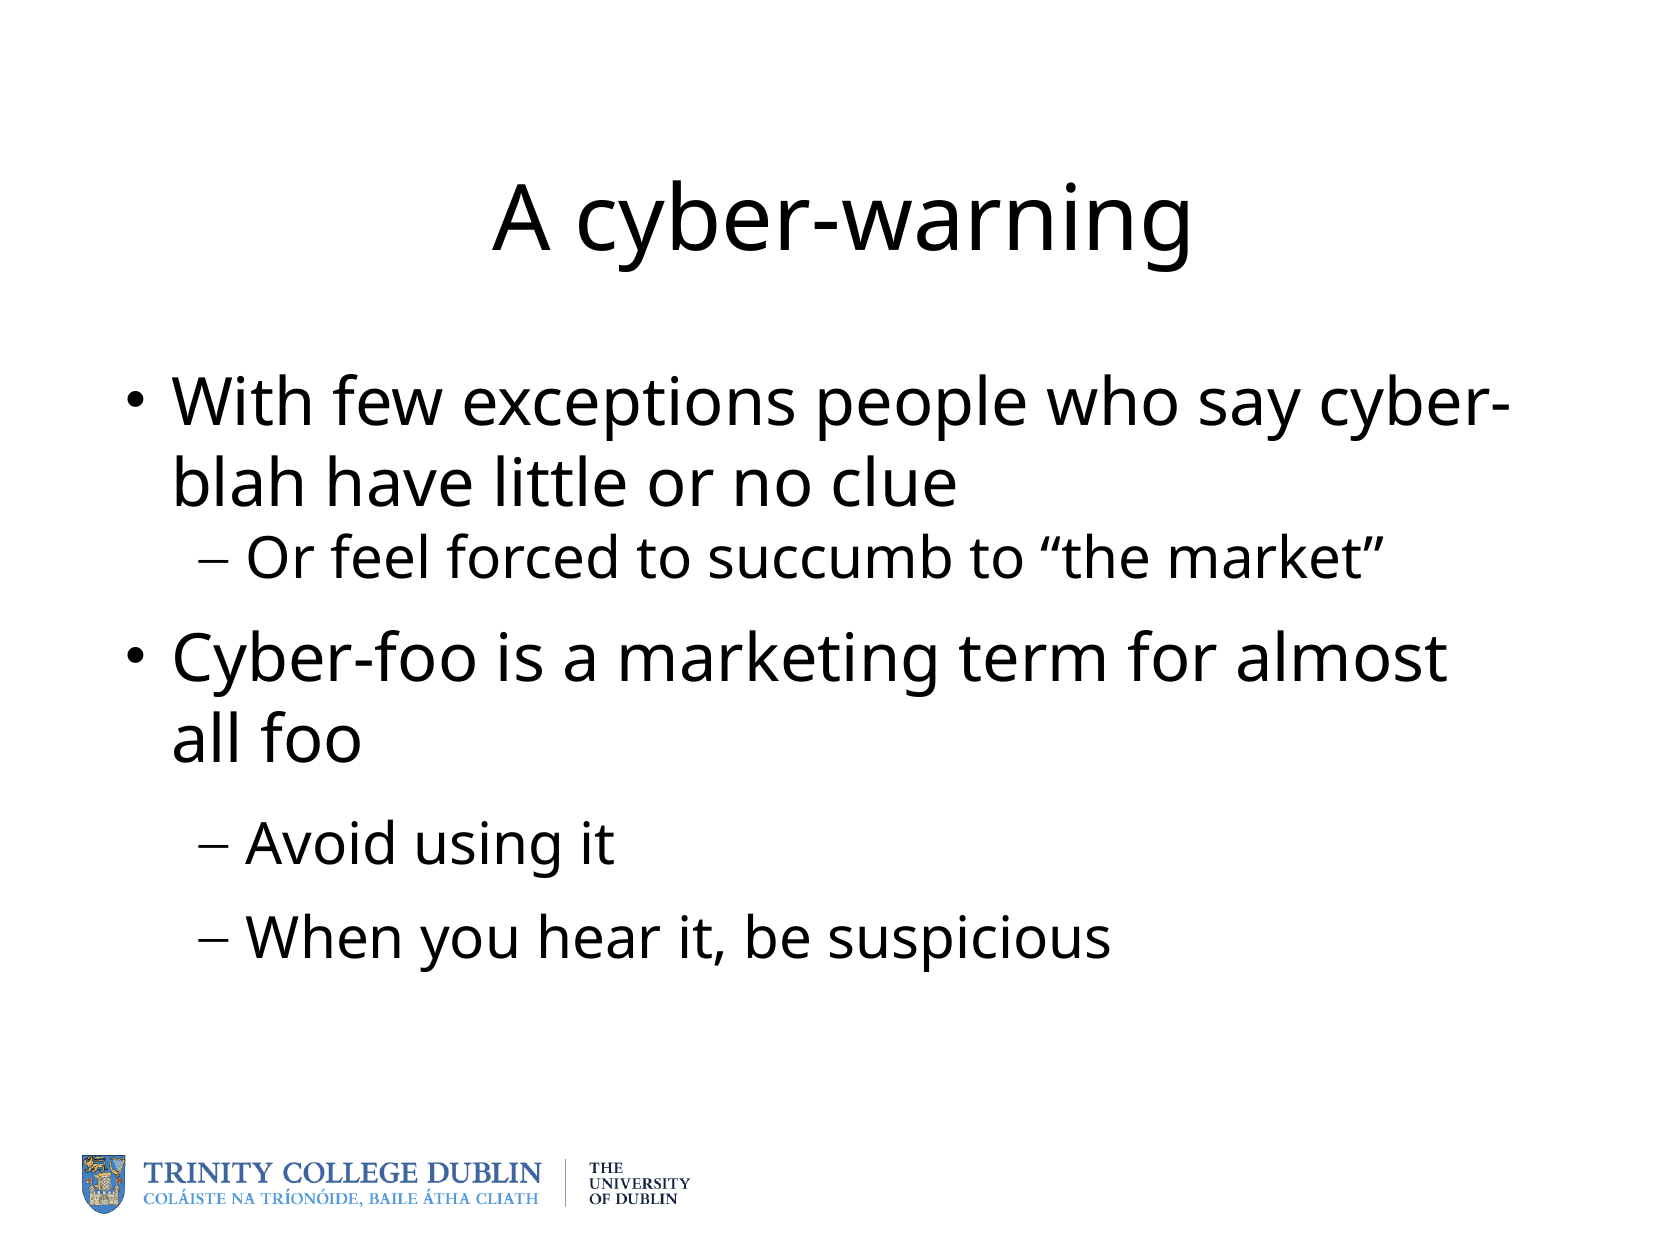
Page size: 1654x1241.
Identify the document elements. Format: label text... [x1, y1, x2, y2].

title A cyber-warning [124, 110, 1530, 317]
list With few exceptions people who say cyber-blah have little or no clue Or feel forced to succumb to “the market” Cyber-foo is a marketing term for almost all foo Avoid using it When you hear it, be suspicious [124, 358, 1530, 1103]
picture [82, 1155, 694, 1214]
